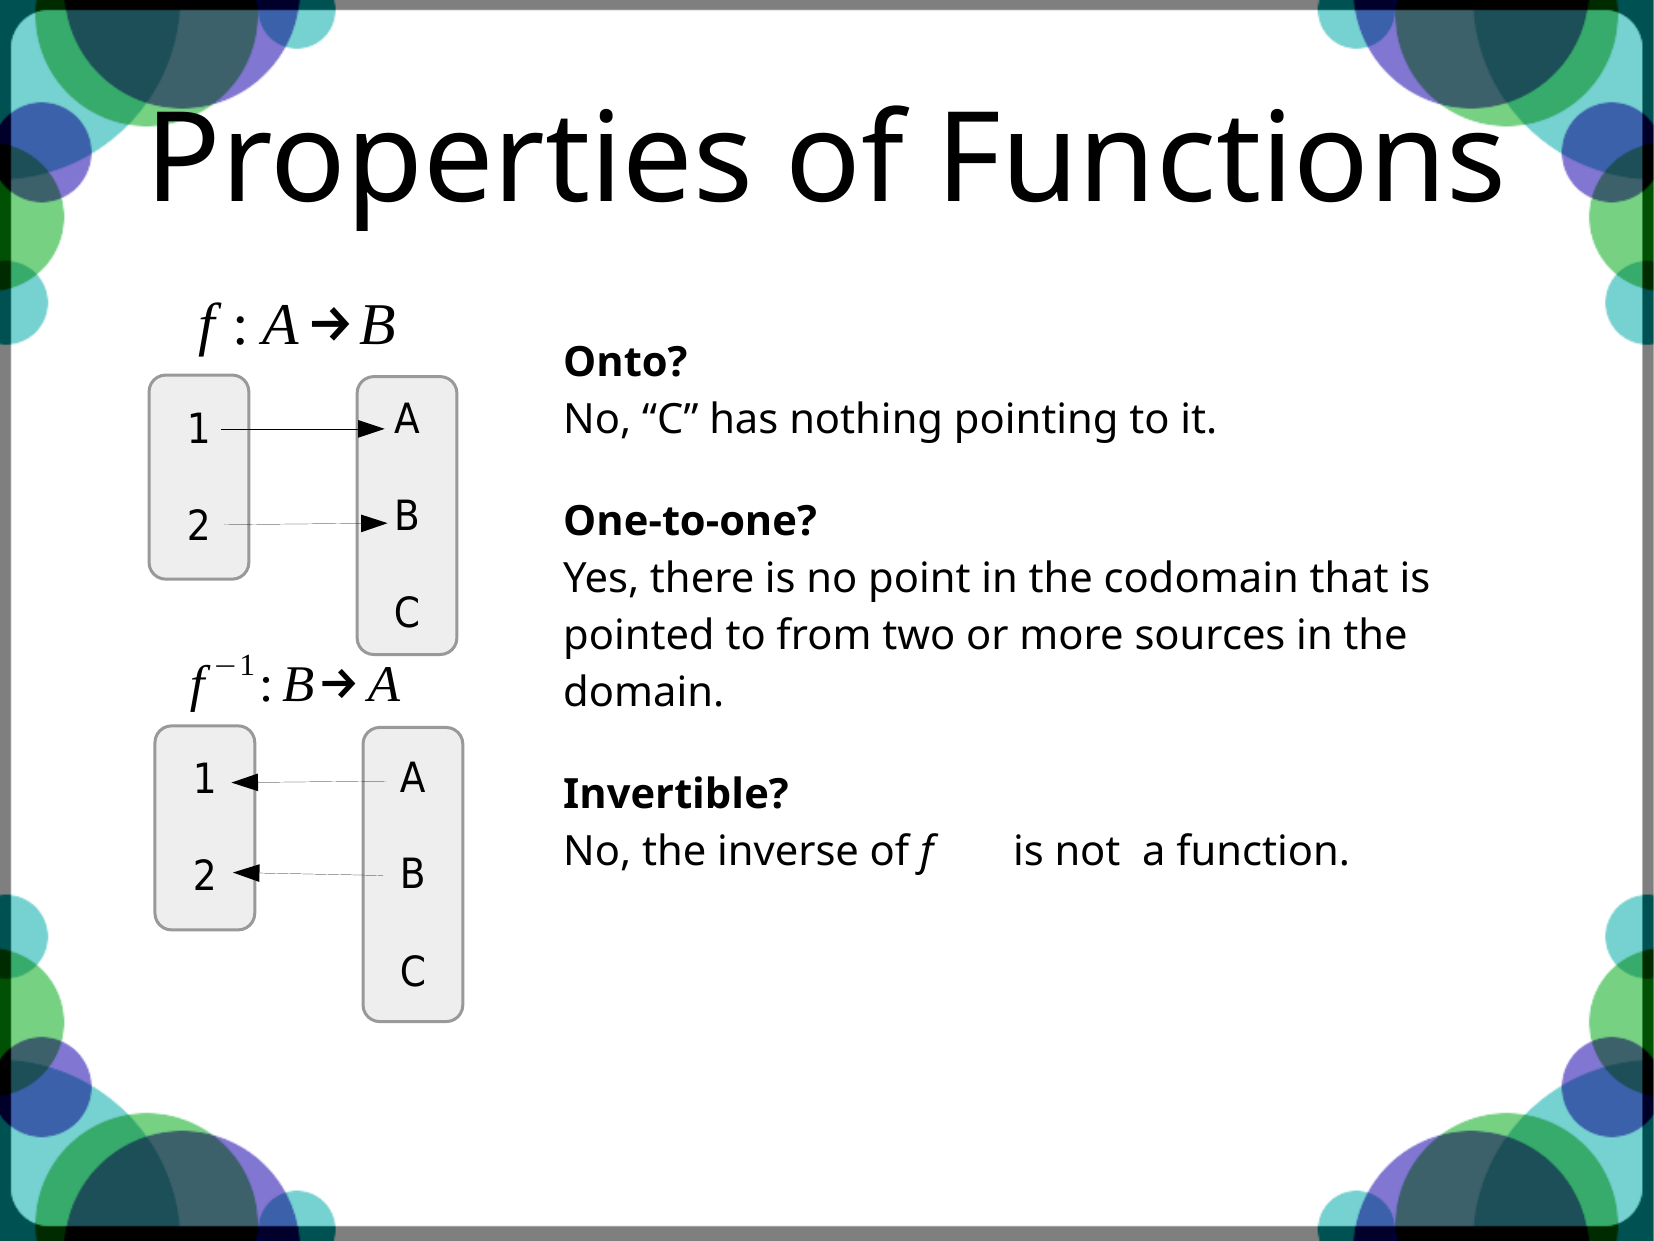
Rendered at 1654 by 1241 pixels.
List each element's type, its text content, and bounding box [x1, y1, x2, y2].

chart [184, 292, 412, 359]
picture [0, 0, 1654, 1241]
text_box A B C [357, 376, 457, 655]
text_box A B C [363, 727, 463, 1022]
chart [176, 646, 417, 712]
text_box Onto? No, “C” has nothing pointing to it. One-to-one? Yes, there is no point in the codomain that is pointed to from two or more sources in the domain. Invertible? No, the inverse of f is not a function. [563, 301, 1567, 908]
text_box 1 2 [149, 375, 249, 580]
text_box 1 2 [154, 725, 255, 930]
title Properties of Functions [82, 49, 1571, 257]
